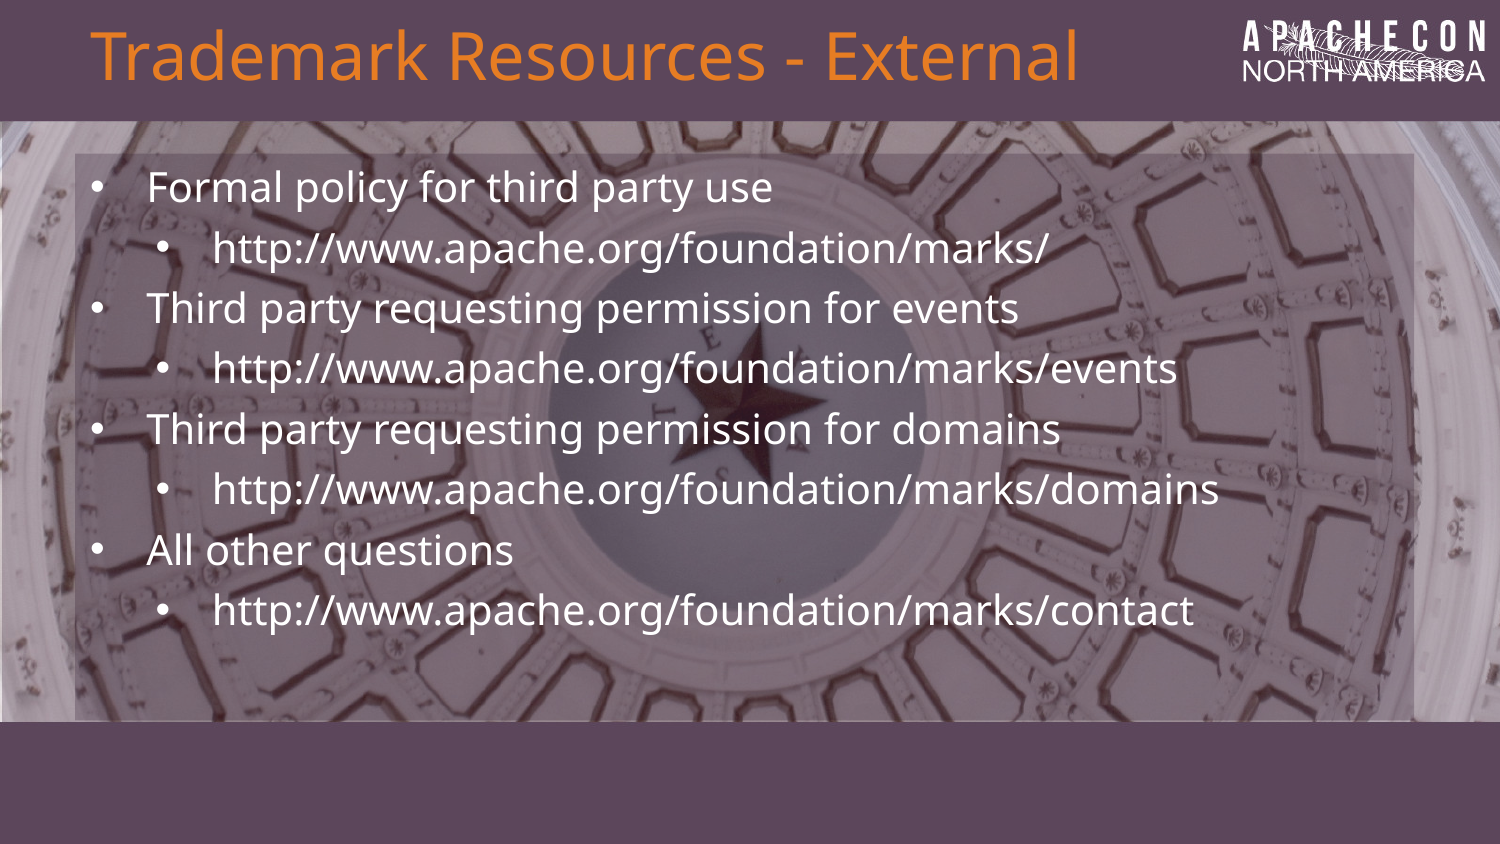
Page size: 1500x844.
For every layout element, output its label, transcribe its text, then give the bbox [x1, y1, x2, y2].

picture [0, 0, 1500, 844]
text_box Trademark Resources - External [75, 6, 1116, 107]
text_box Formal policy for third party use http://www.apache.org/foundation/marks/ Third party requesting permission for events http://www.apache.org/foundation/marks/events Third party requesting permission for domains http://www.apache.org/foundation/marks/domains All other questions http://www.apache.org/foundation/marks/contact [75, 153, 1415, 721]
